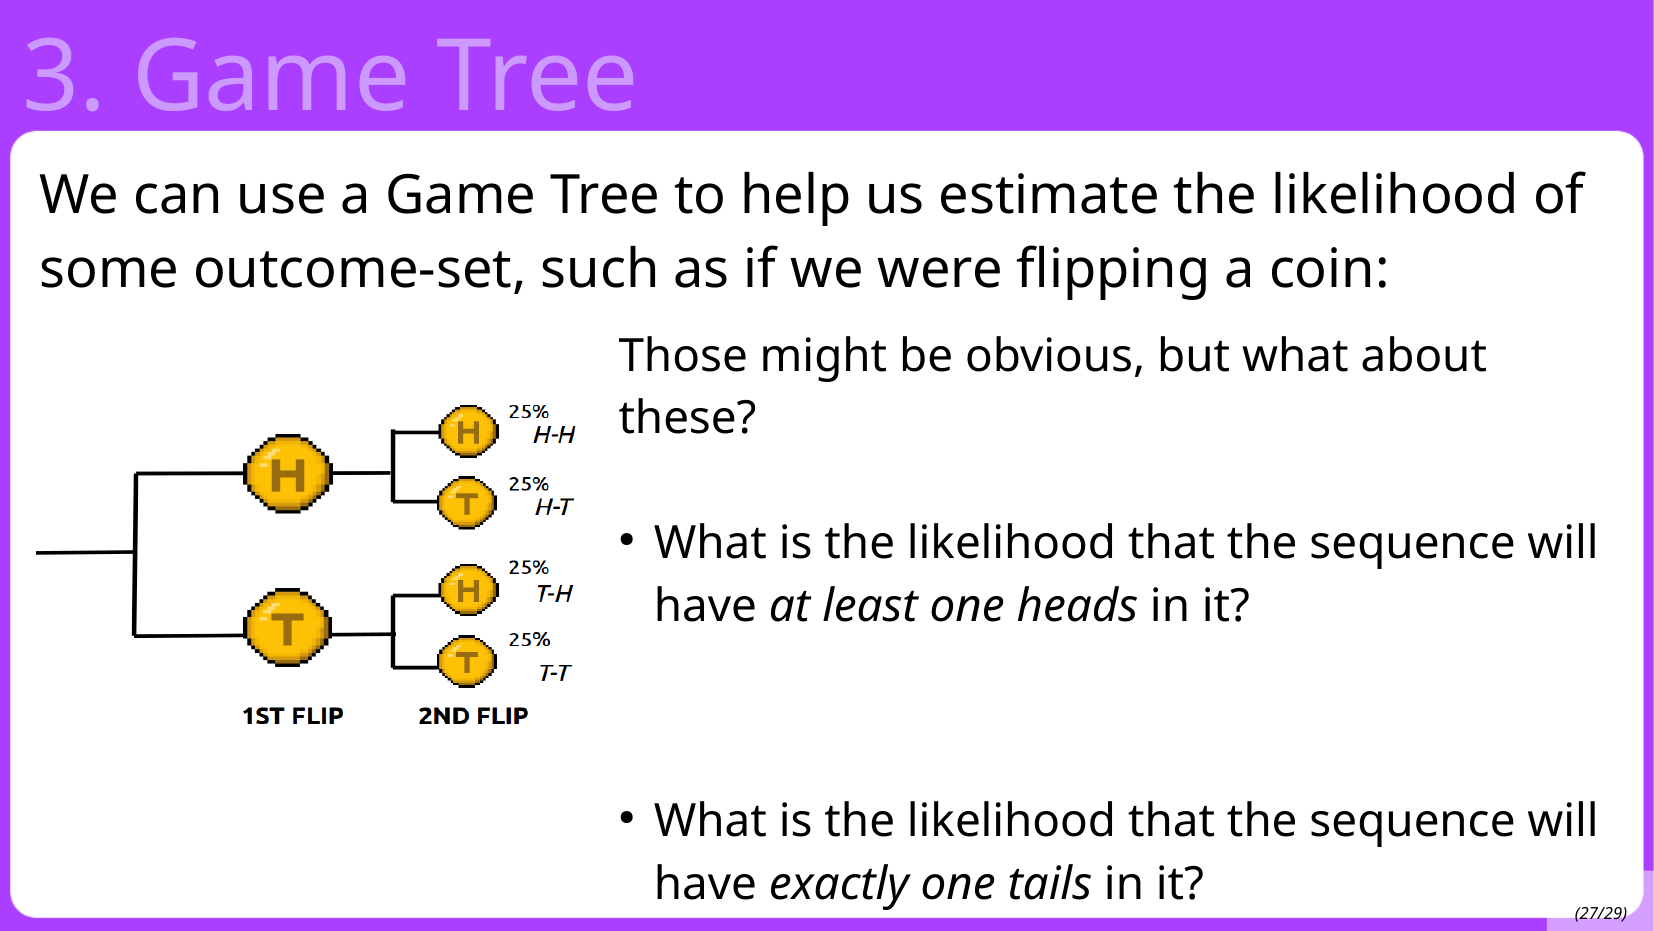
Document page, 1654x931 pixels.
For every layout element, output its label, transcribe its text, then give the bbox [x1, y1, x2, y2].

picture [0, 0, 1654, 931]
text_box (<number>/29) [1546, 877, 1654, 931]
picture [926, 891, 938, 896]
picture [688, 891, 700, 896]
text_box We can use a Game Tree to help us estimate the likelihood of some outcome-set, such as if we were flipping a coin: [39, 155, 1623, 288]
picture [819, 891, 829, 896]
text_box Those might be obvious, but what about these? What is the likelihood that the sequence will have at least one heads in it? What is the likelihood that the sequence will have exactly one tails in it? [618, 322, 1623, 891]
title 3. Game Tree [22, 13, 1511, 130]
picture [1028, 891, 1038, 896]
